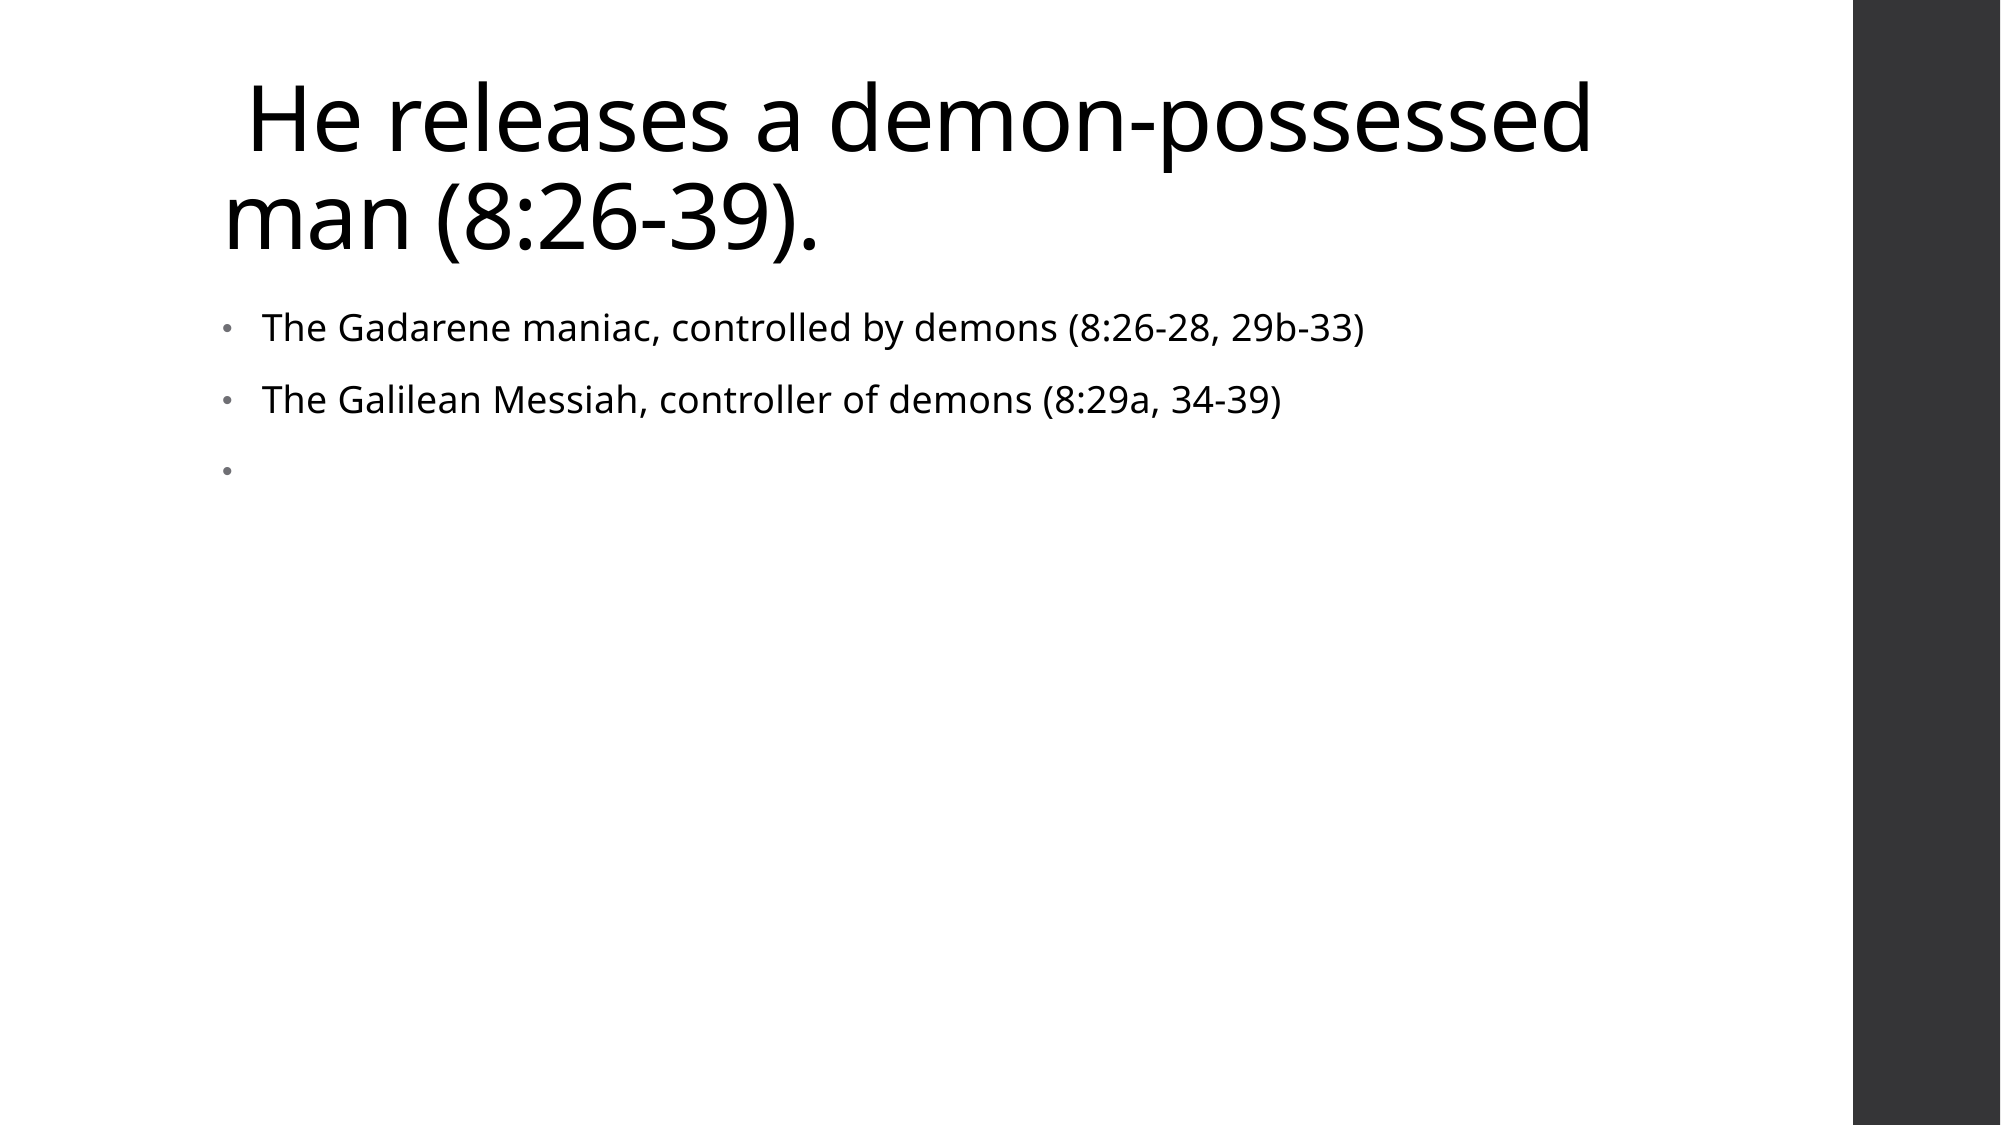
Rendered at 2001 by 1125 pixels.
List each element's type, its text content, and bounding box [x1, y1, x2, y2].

list The Gadarene maniac, controlled by demons (8:26-28, 29b-33) The Galilean Messiah, controller of demons (8:29a, 34-39) [206, 299, 1617, 1014]
title He releases a demon-possessed man (8:26-39). [206, 60, 1797, 278]
